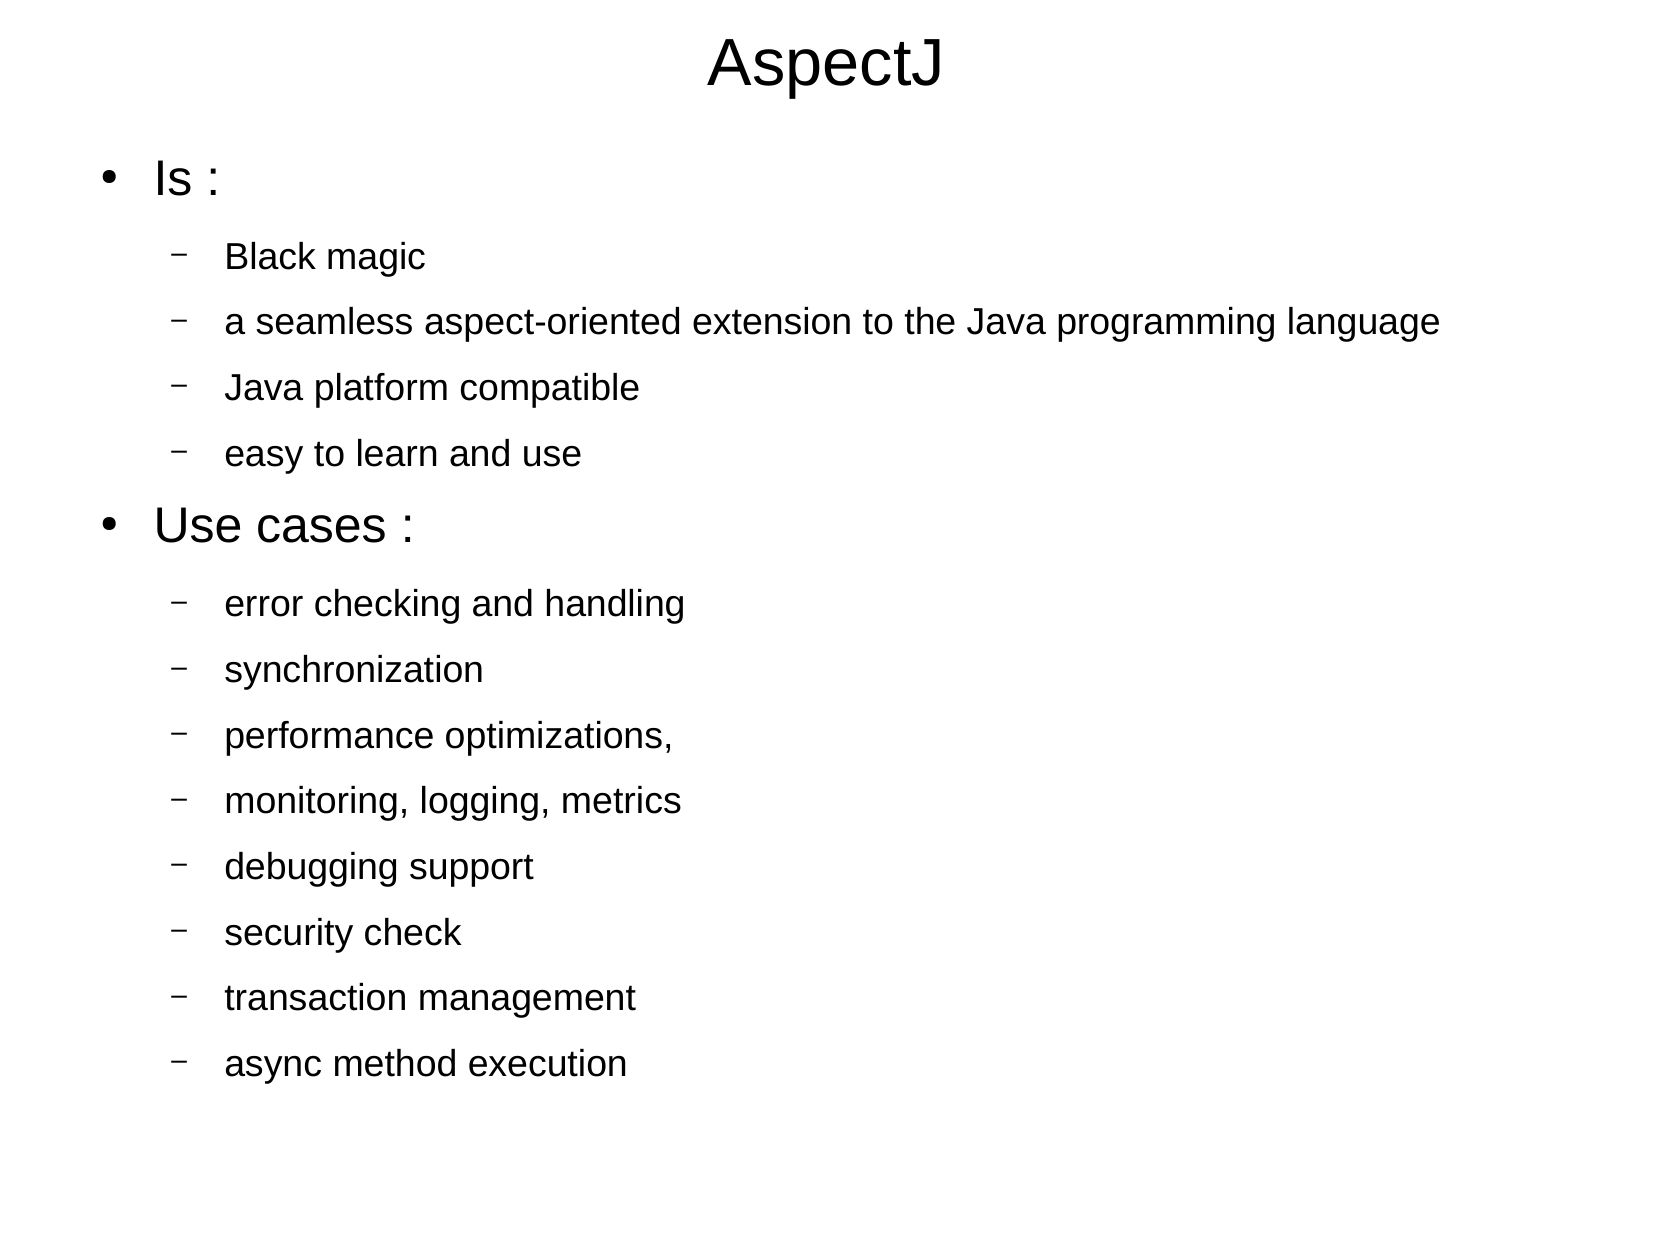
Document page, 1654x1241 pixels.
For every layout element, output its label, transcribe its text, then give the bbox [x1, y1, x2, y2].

title AspectJ [82, 19, 1571, 106]
list Is : Black magic a seamless aspect-oriented extension to the Java programming language Java platform compatible easy to learn and use Use cases : error checking and handling synchronization performance optimizations, monitoring, logging, metrics debugging support security check transaction management async method execution [82, 150, 1571, 1109]
